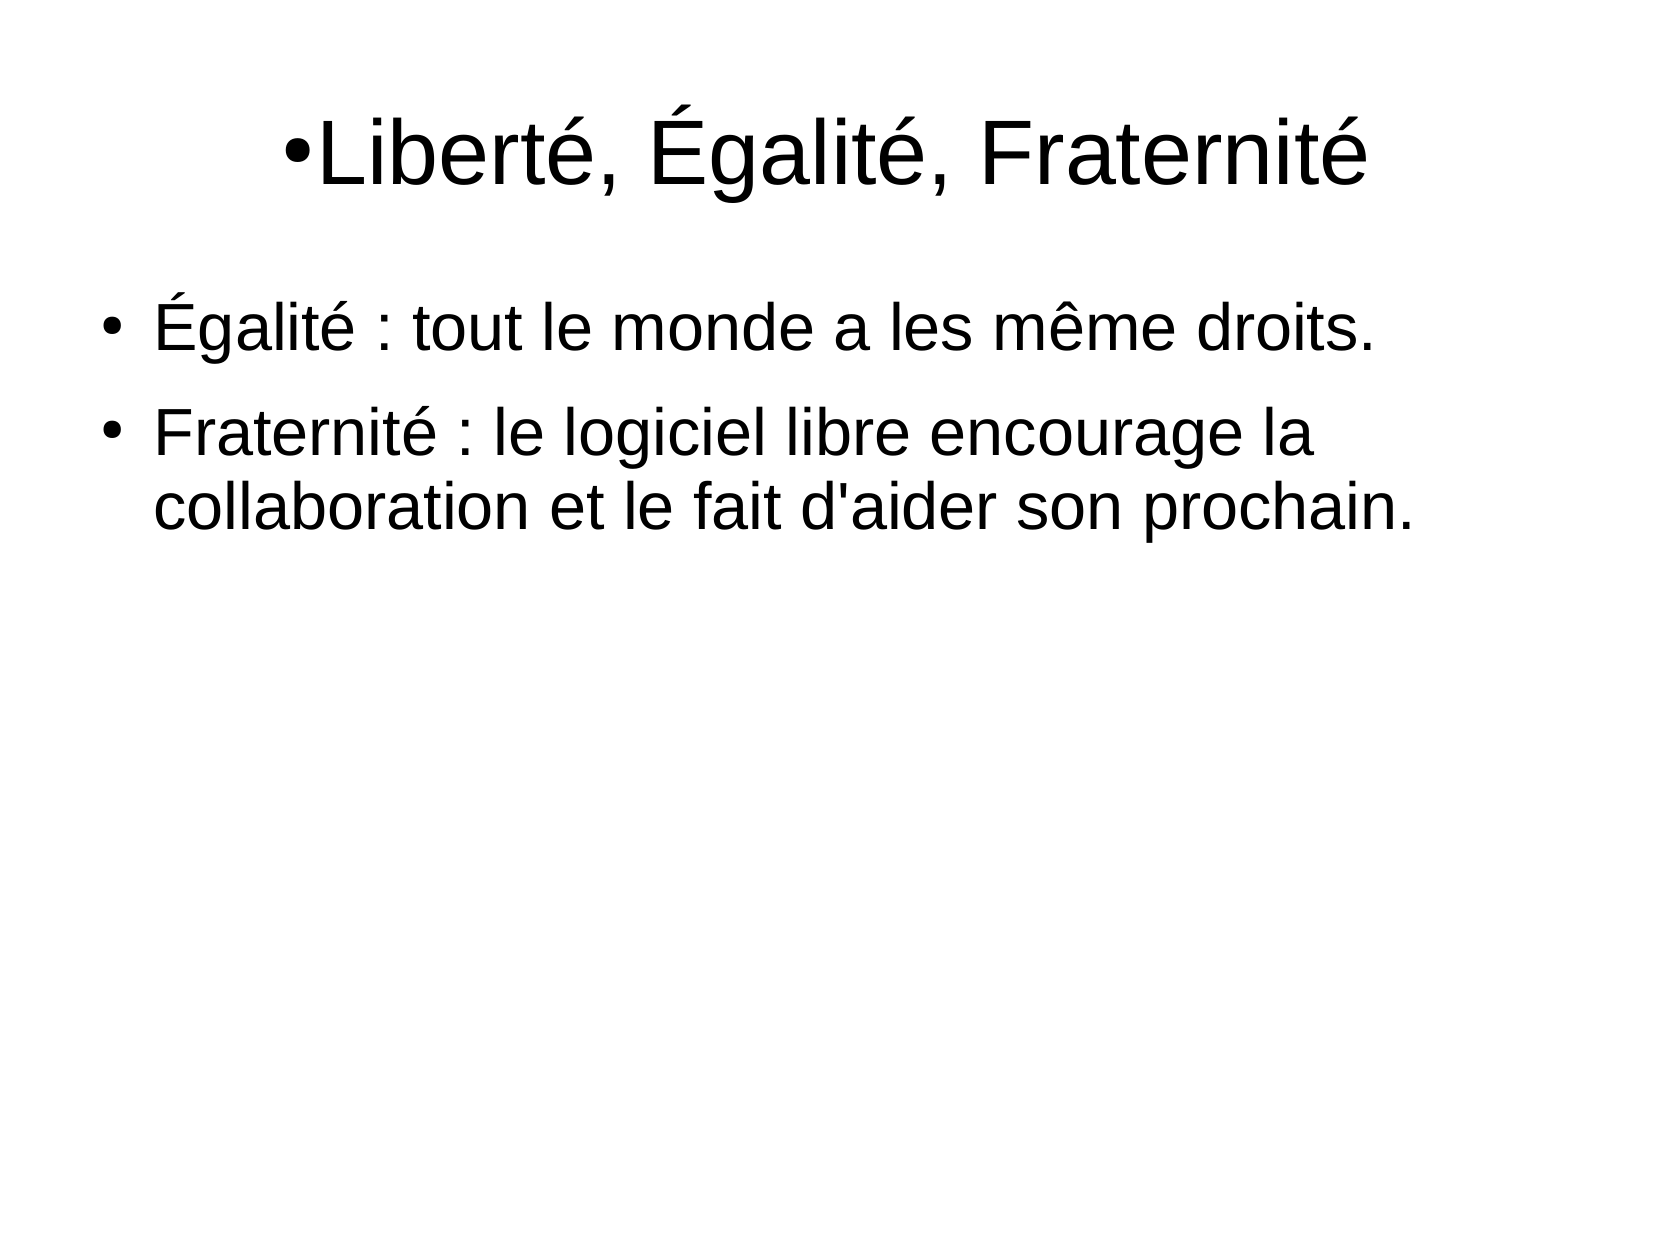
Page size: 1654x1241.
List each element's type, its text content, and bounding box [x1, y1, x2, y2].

list Égalité : tout le monde a les même droits. Fraternité : le logiciel libre encourage la collaboration et le fait d'aider son prochain. [82, 290, 1571, 1010]
title Liberté, Égalité, Fraternité [82, 49, 1571, 257]
